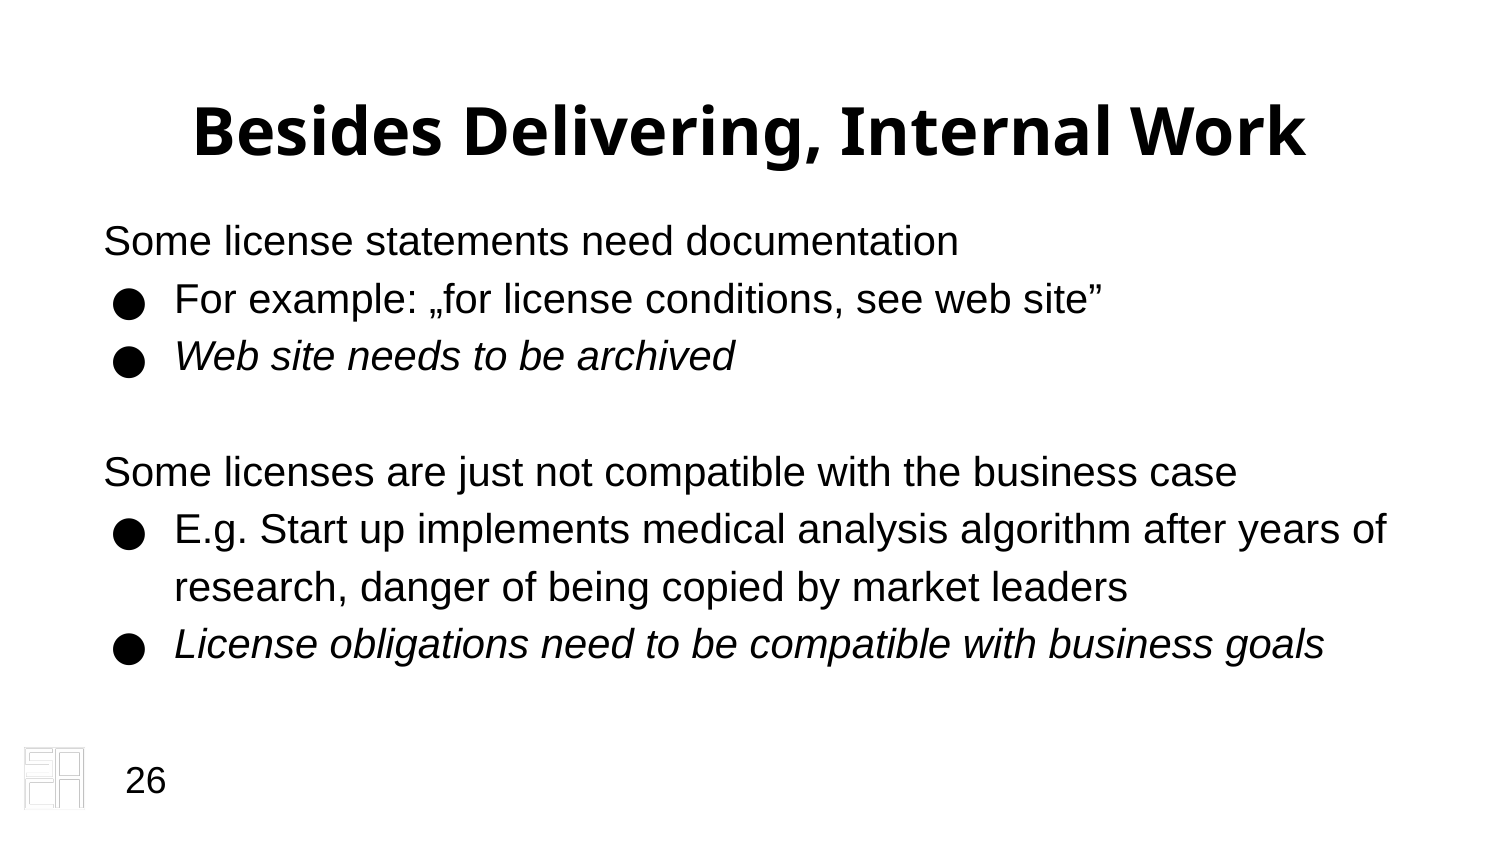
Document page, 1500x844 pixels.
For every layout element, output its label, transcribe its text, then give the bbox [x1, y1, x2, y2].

picture [23, 746, 86, 811]
text_box Besides Delivering, Internal Work [74, 39, 1425, 169]
text_box Some license statements need documentation For example: „for license conditions, see web site” Web site needs to be archived Some licenses are just not compatible with the business case E.g. Start up implements medical analysis algorithm after years of research, danger of being copied by market leaders License obligations need to be compatible with business goals [88, 199, 1447, 753]
